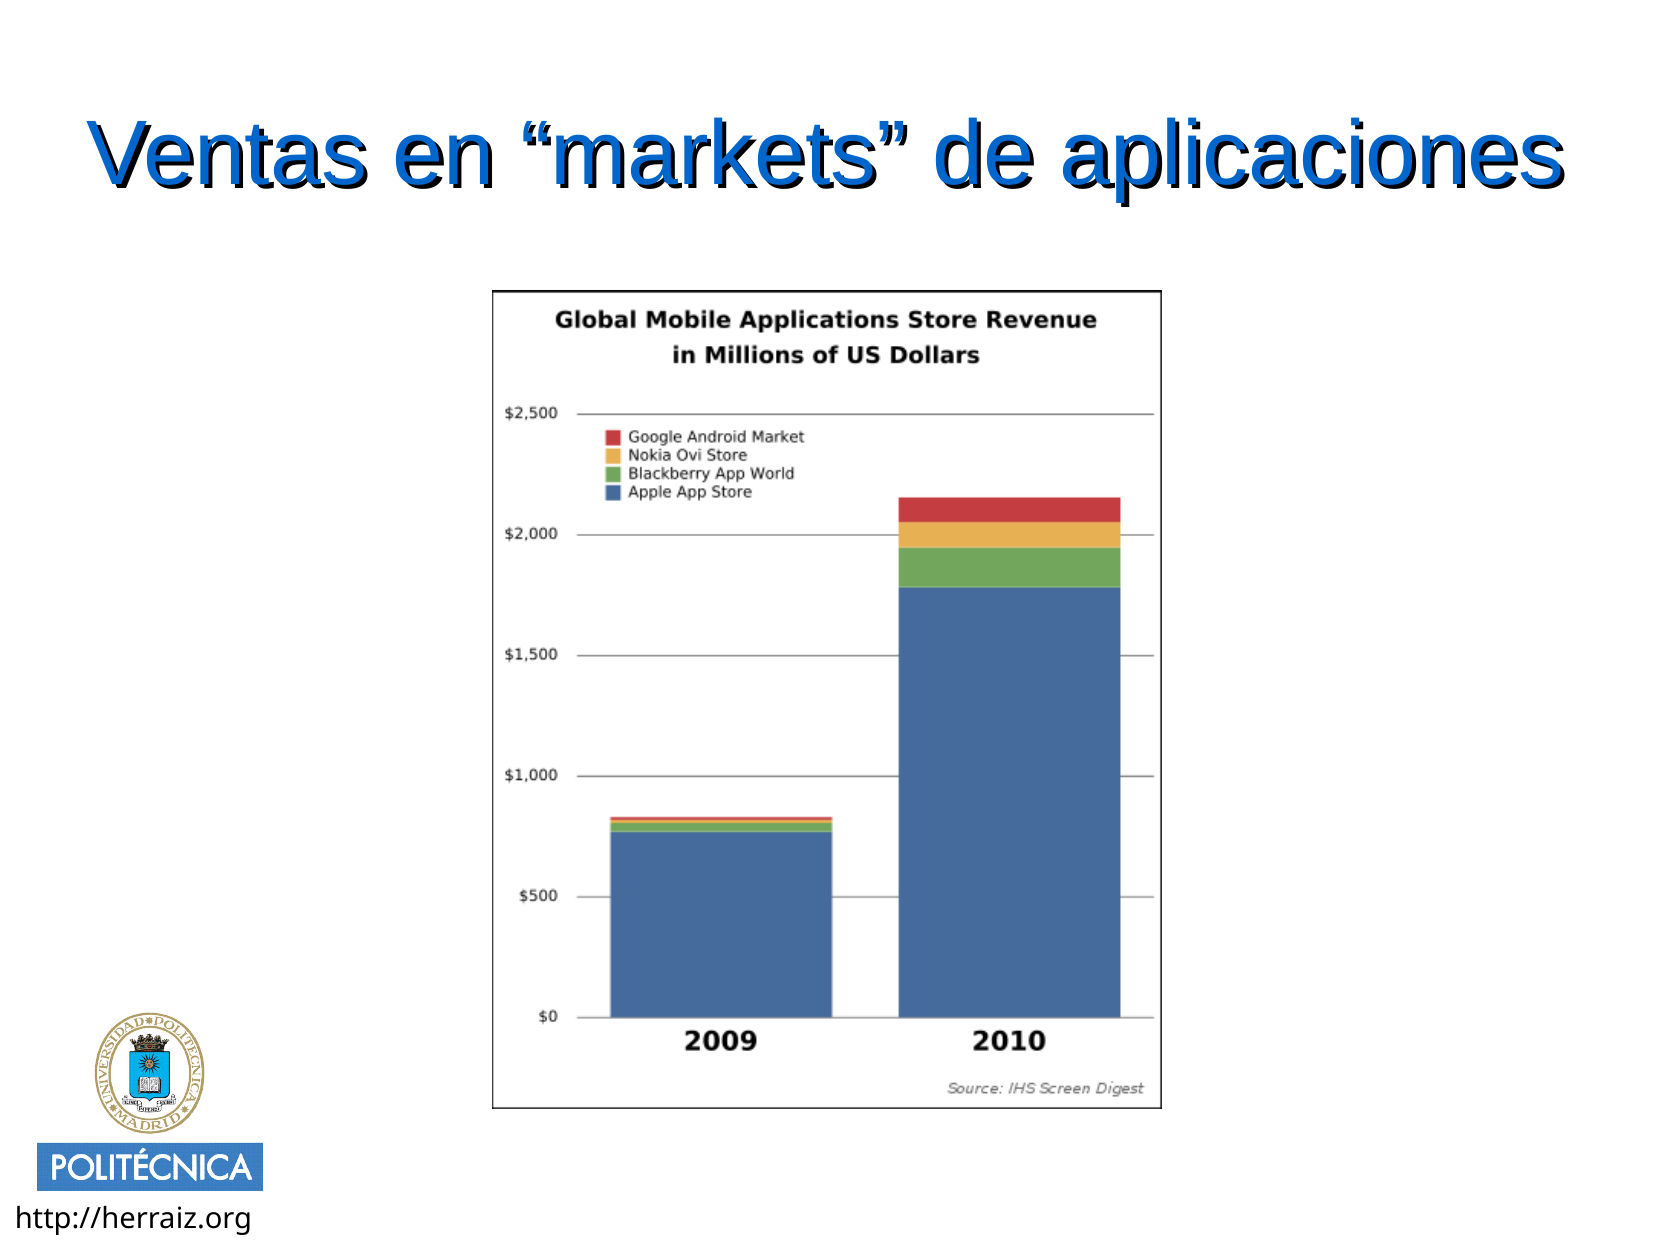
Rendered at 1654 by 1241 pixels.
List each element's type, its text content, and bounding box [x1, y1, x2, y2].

picture [37, 1012, 263, 1191]
picture [492, 290, 1162, 1109]
title Ventas en “markets” de aplicaciones [82, 49, 1571, 257]
